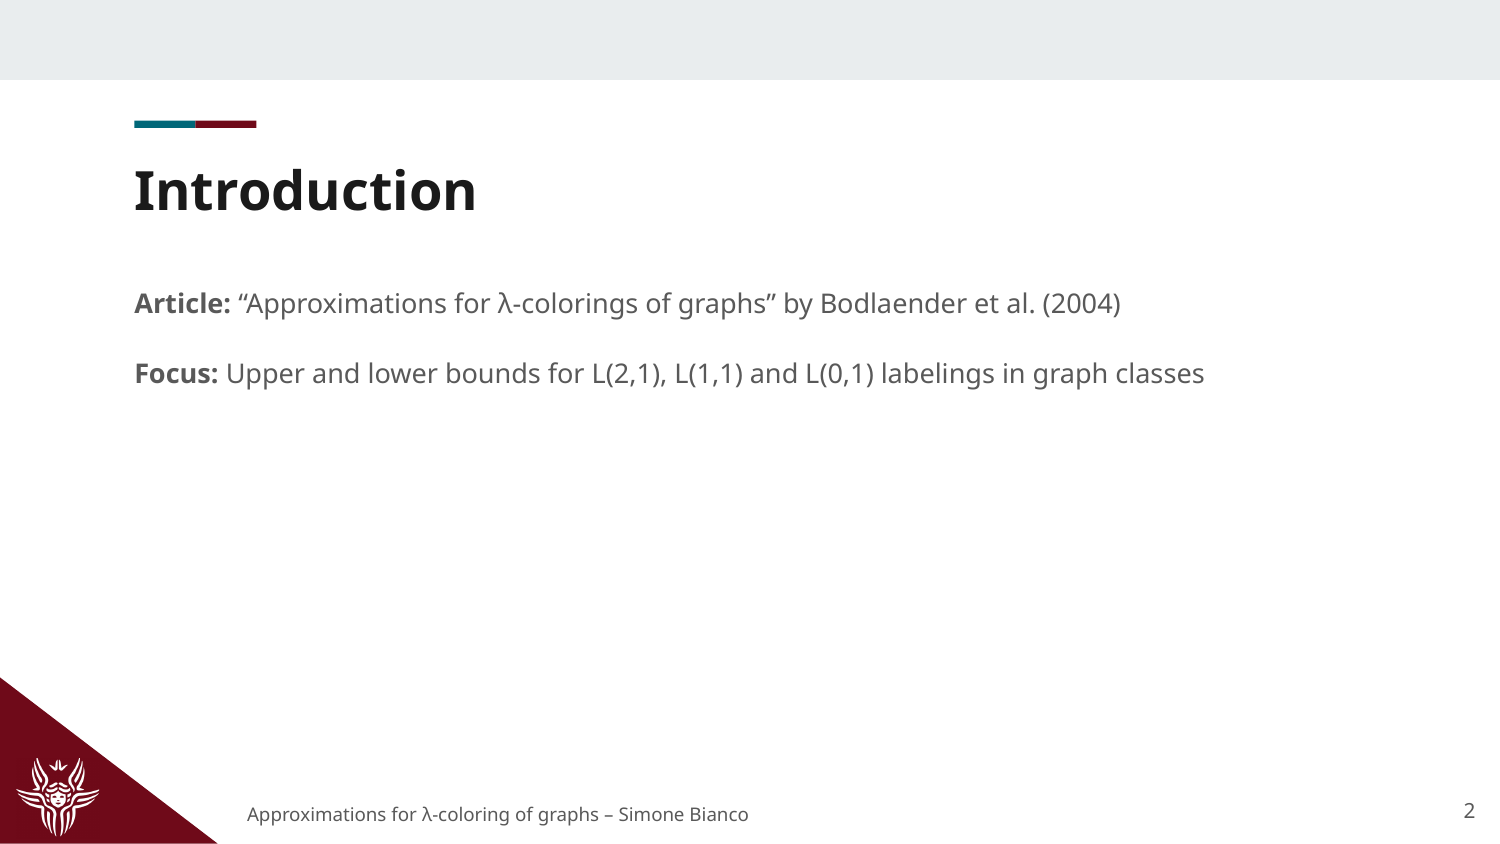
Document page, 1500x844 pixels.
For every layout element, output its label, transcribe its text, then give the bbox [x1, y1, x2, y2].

slide_number <number> [1400, 779, 1491, 844]
subtitle Approximations for λ-coloring of graphs – Simone Bianco [232, 783, 1193, 839]
picture [16, 758, 100, 839]
title Introduction [119, 141, 1381, 230]
list Article: “Approximations for λ-colorings of graphs” by Bodlaender et al. (2004) Focus: Upper and lower bounds for L(2,1), L(1,1) and L(0,1) labelings in graph classes [119, 266, 1418, 637]
